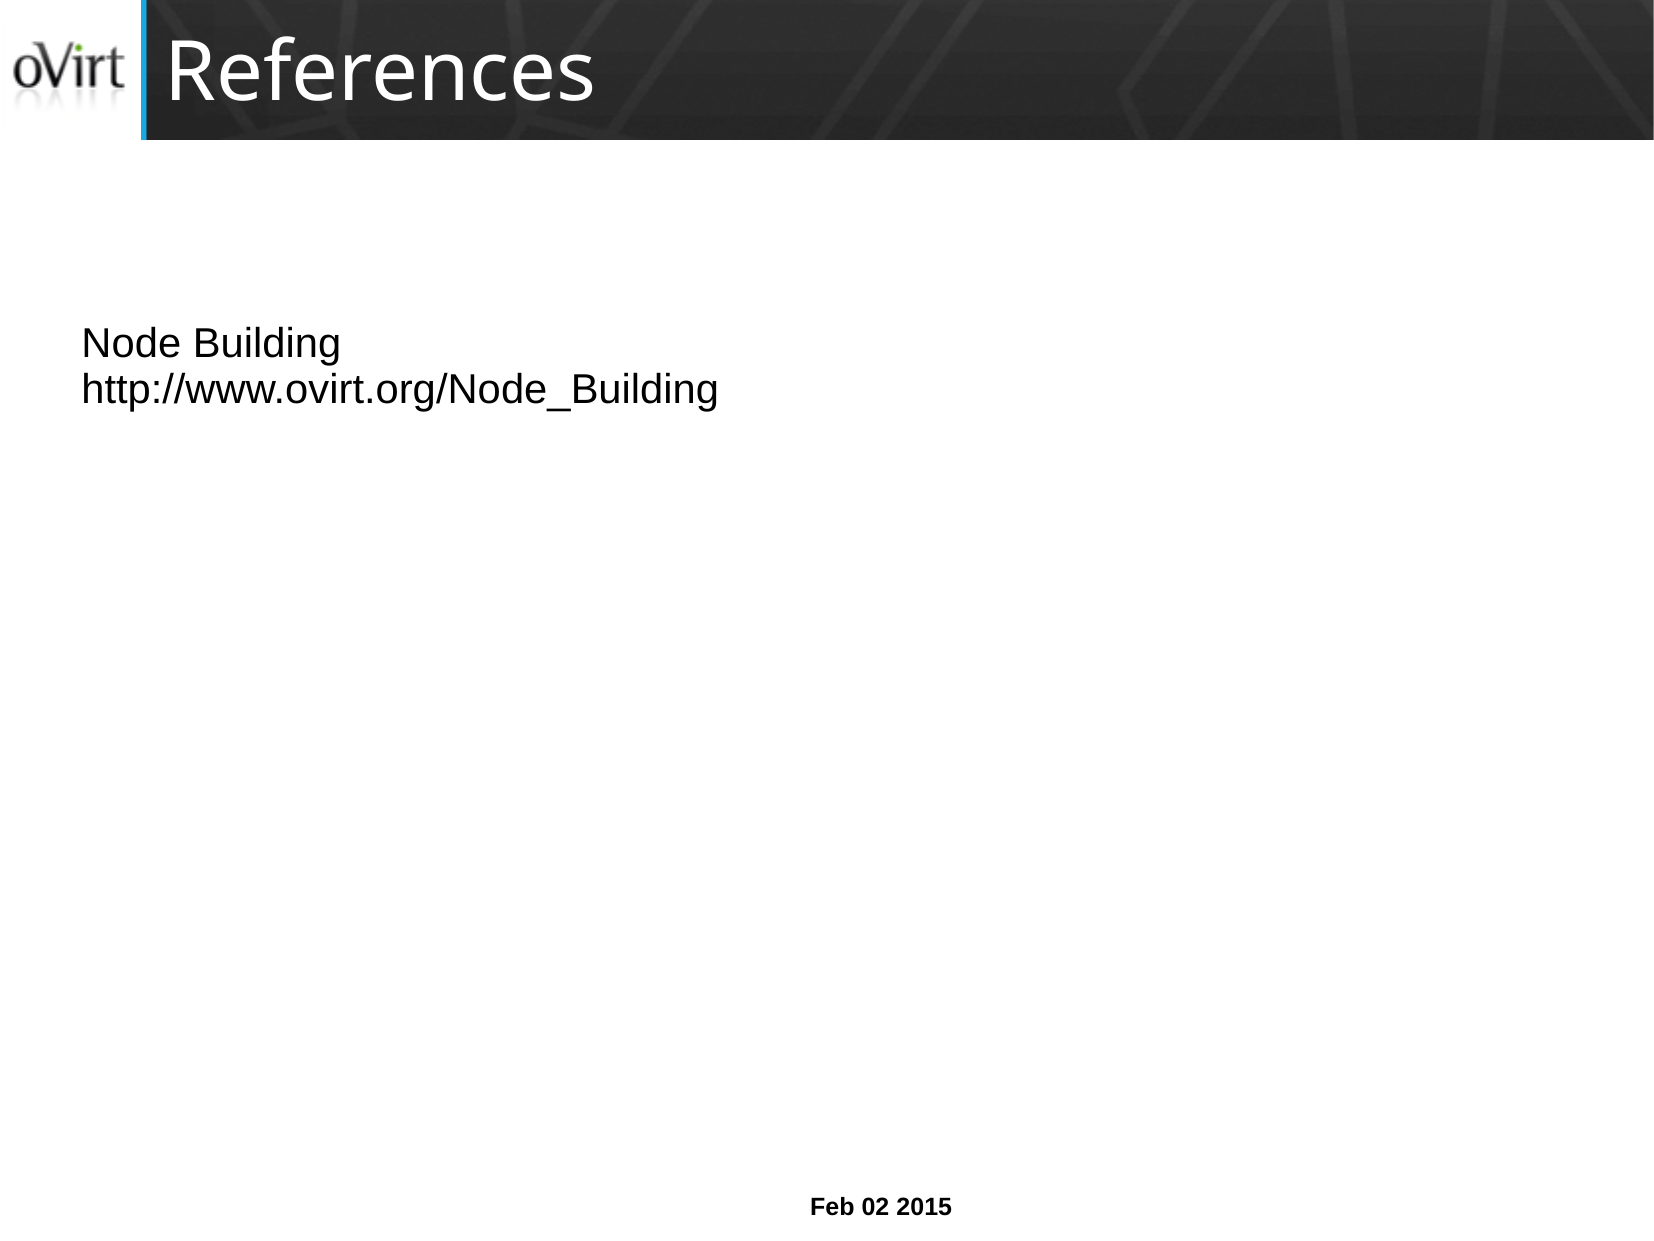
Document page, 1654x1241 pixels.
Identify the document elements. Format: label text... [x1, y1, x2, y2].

picture [0, 0, 1654, 140]
text_box Node Building http://www.ovirt.org/Node_Building [31, 312, 735, 513]
title References [164, 18, 1653, 119]
